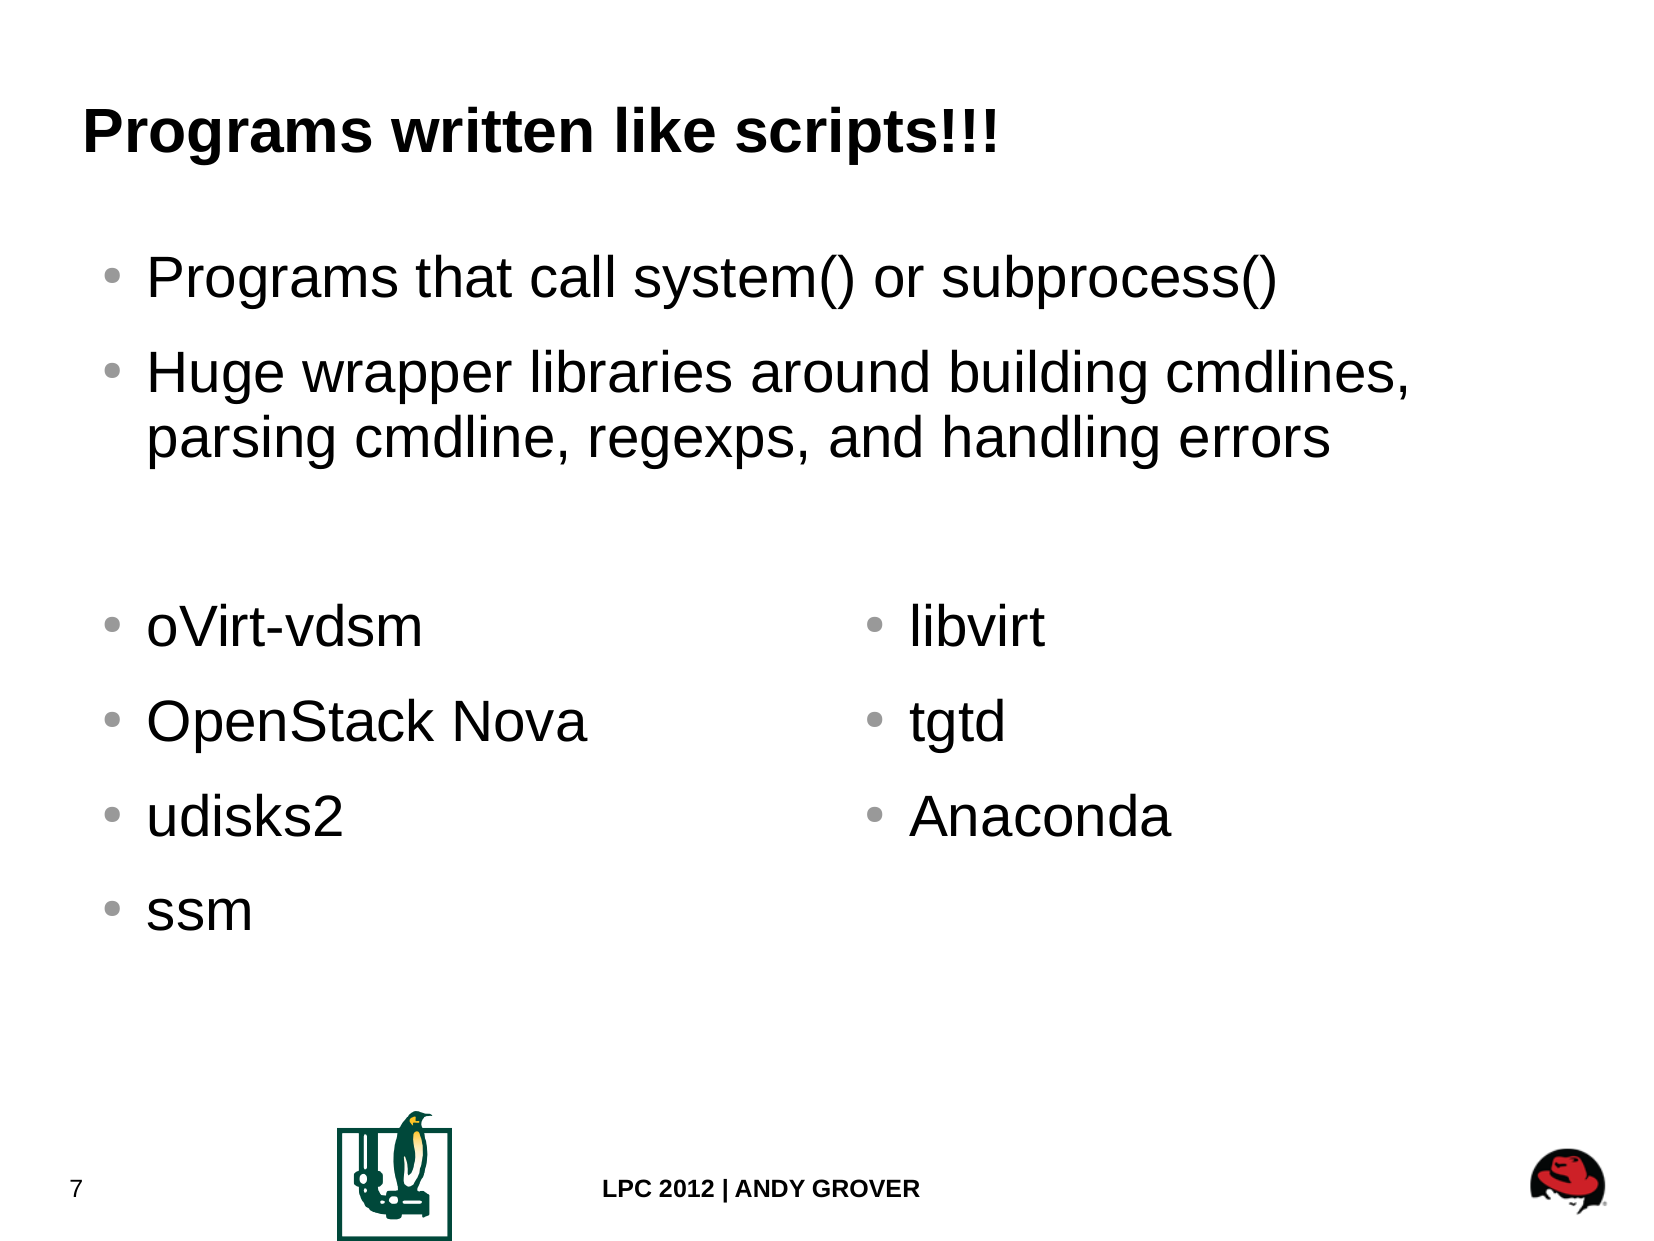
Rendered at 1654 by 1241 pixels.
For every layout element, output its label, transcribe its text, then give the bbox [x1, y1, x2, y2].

list oVirt-vdsm OpenStack Nova udisks2 ssm [86, 594, 814, 973]
list libvirt tgtd Anaconda [849, 594, 1576, 973]
picture [1529, 1146, 1613, 1224]
list Programs that call system() or subprocess() Huge wrapper libraries around building cmdlines, parsing cmdline, regexps, and handling errors [86, 244, 1576, 488]
picture [337, 1111, 452, 1241]
title Programs written like scripts!!! [82, 37, 1571, 226]
